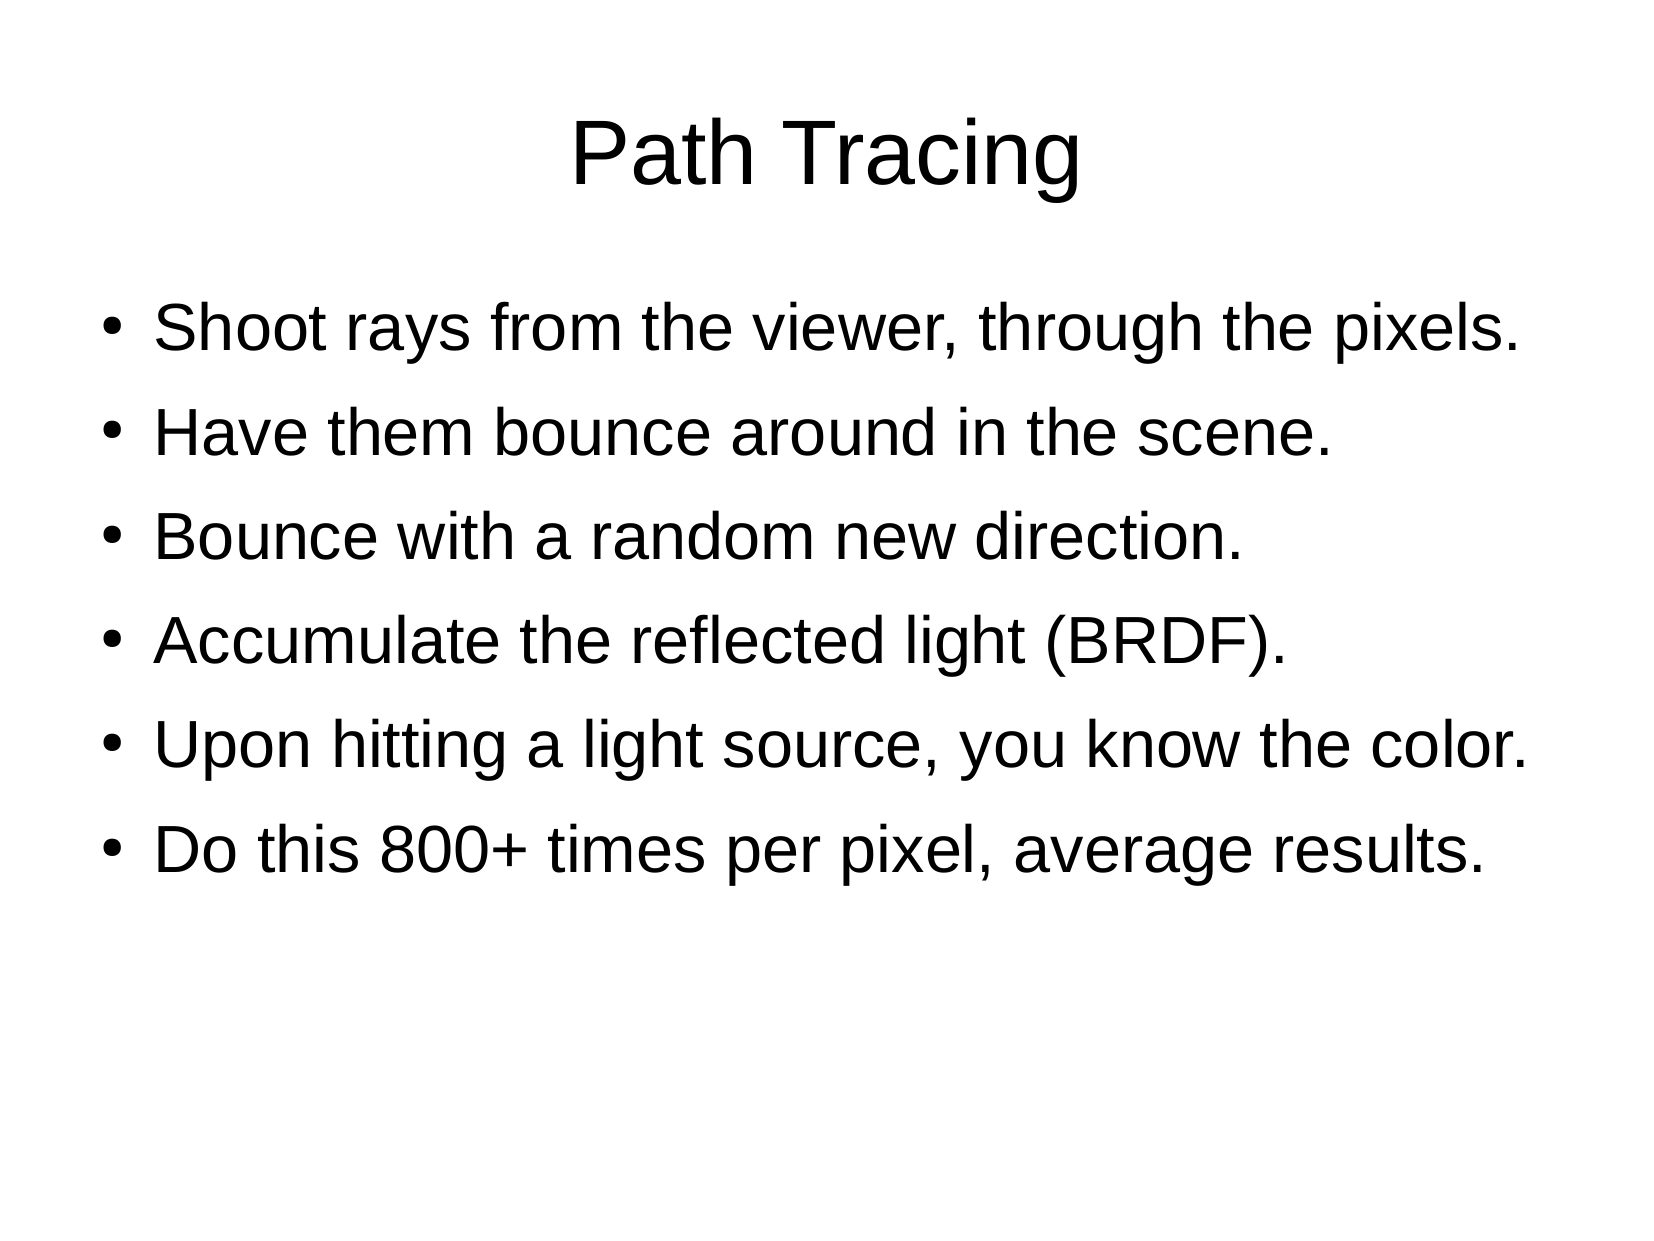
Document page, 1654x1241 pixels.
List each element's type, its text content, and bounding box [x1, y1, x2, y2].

title Path Tracing [82, 49, 1571, 257]
list Shoot rays from the viewer, through the pixels. Have them bounce around in the scene. Bounce with a random new direction. Accumulate the reflected light (BRDF). Upon hitting a light source, you know the color. Do this 800+ times per pixel, average results. [82, 290, 1571, 916]
